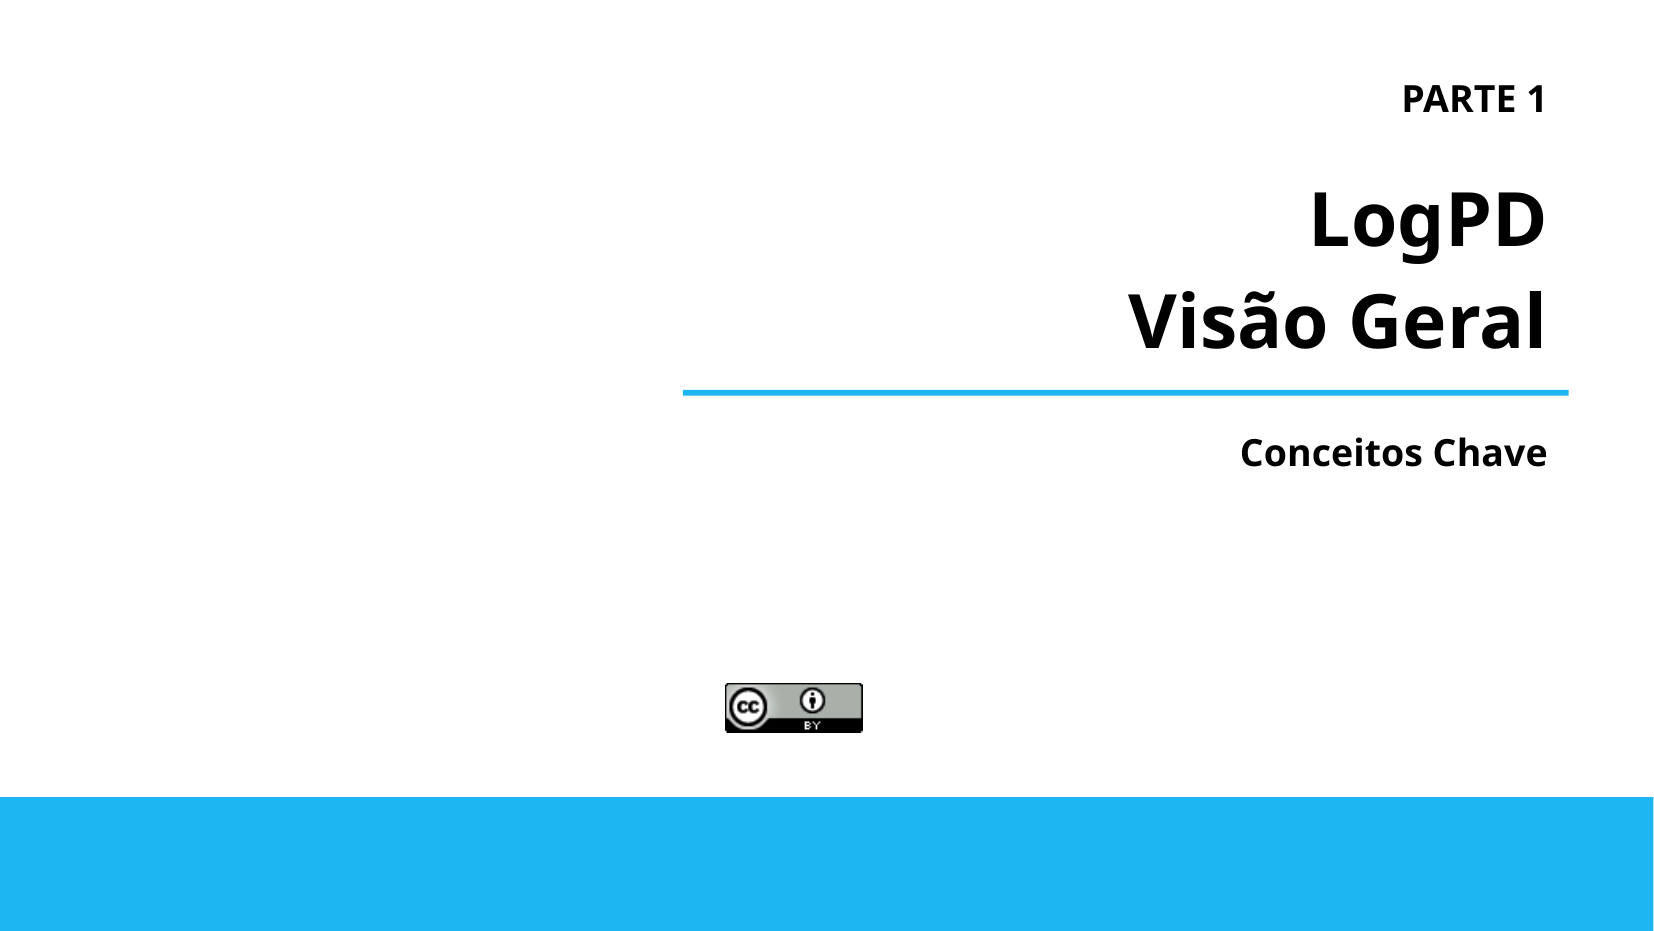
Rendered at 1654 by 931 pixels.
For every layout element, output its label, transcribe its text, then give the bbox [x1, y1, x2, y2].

text_box [682, 389, 1569, 396]
picture [725, 683, 863, 733]
text_box LogPD Visão Geral [188, 158, 1563, 379]
text_box PARTE 1 [582, 64, 1563, 131]
text_box Conceitos Chave [582, 419, 1563, 486]
text_box [0, 797, 1654, 931]
